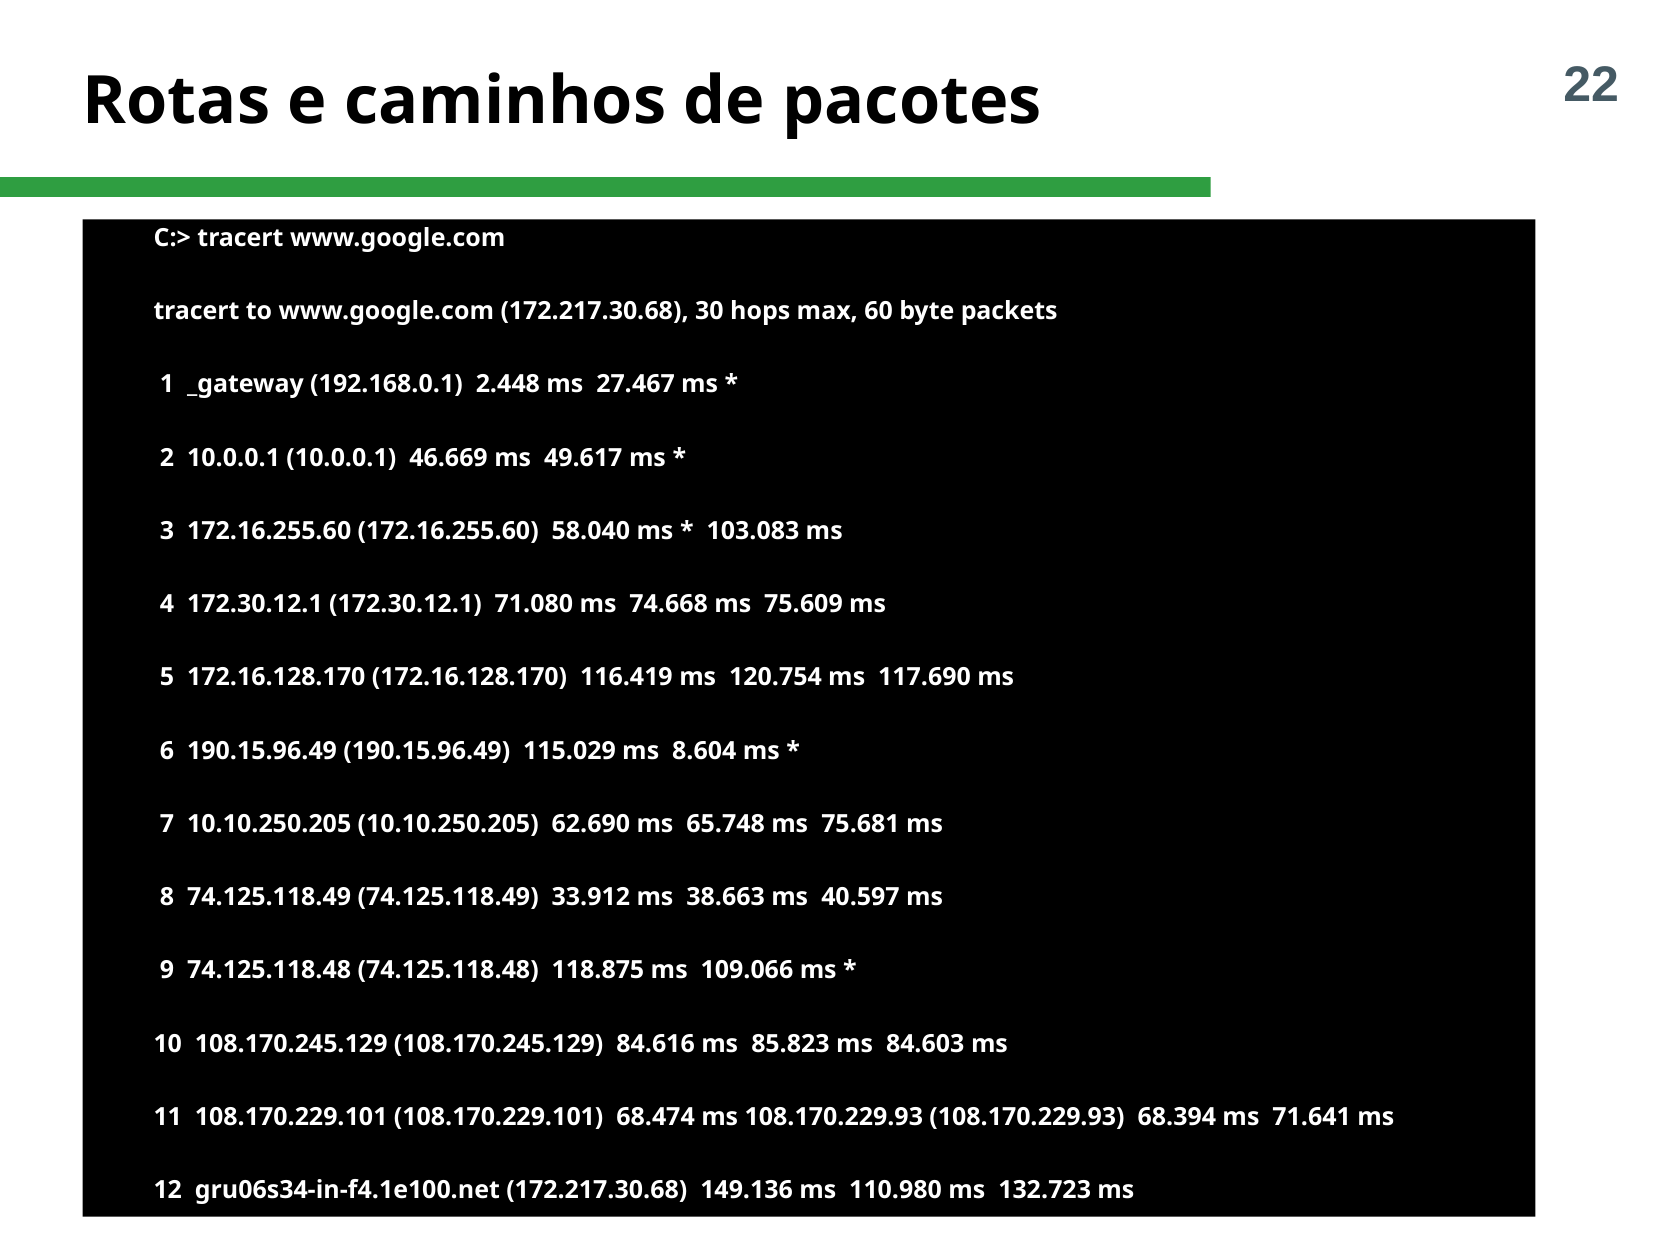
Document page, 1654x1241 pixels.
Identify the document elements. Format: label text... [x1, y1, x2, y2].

title Rotas e caminhos de pacotes [82, 0, 1152, 202]
list C:> tracert www.google.com tracert to www.google.com (172.217.30.68), 30 hops max, 60 byte packets 1 _gateway (192.168.0.1) 2.448 ms 27.467 ms * 2 10.0.0.1 (10.0.0.1) 46.669 ms 49.617 ms * 3 172.16.255.60 (172.16.255.60) 58.040 ms * 103.083 ms 4 172.30.12.1 (172.30.12.1) 71.080 ms 74.668 ms 75.609 ms 5 172.16.128.170 (172.16.128.170) 116.419 ms 120.754 ms 117.690 ms 6 190.15.96.49 (190.15.96.49) 115.029 ms 8.604 ms * 7 10.10.250.205 (10.10.250.205) 62.690 ms 65.748 ms 75.681 ms 8 74.125.118.49 (74.125.118.49) 33.912 ms 38.663 ms 40.597 ms 9 74.125.118.48 (74.125.118.48) 118.875 ms 109.066 ms * 10 108.170.245.129 (108.170.245.129) 84.616 ms 85.823 ms 84.603 ms 11 108.170.229.101 (108.170.229.101) 68.474 ms 108.170.229.93 (108.170.229.93) 68.394 ms 71.641 ms 12 gru06s34-in-f4.1e100.net (172.217.30.68) 149.136 ms 110.980 ms 132.723 ms [82, 219, 1536, 1217]
